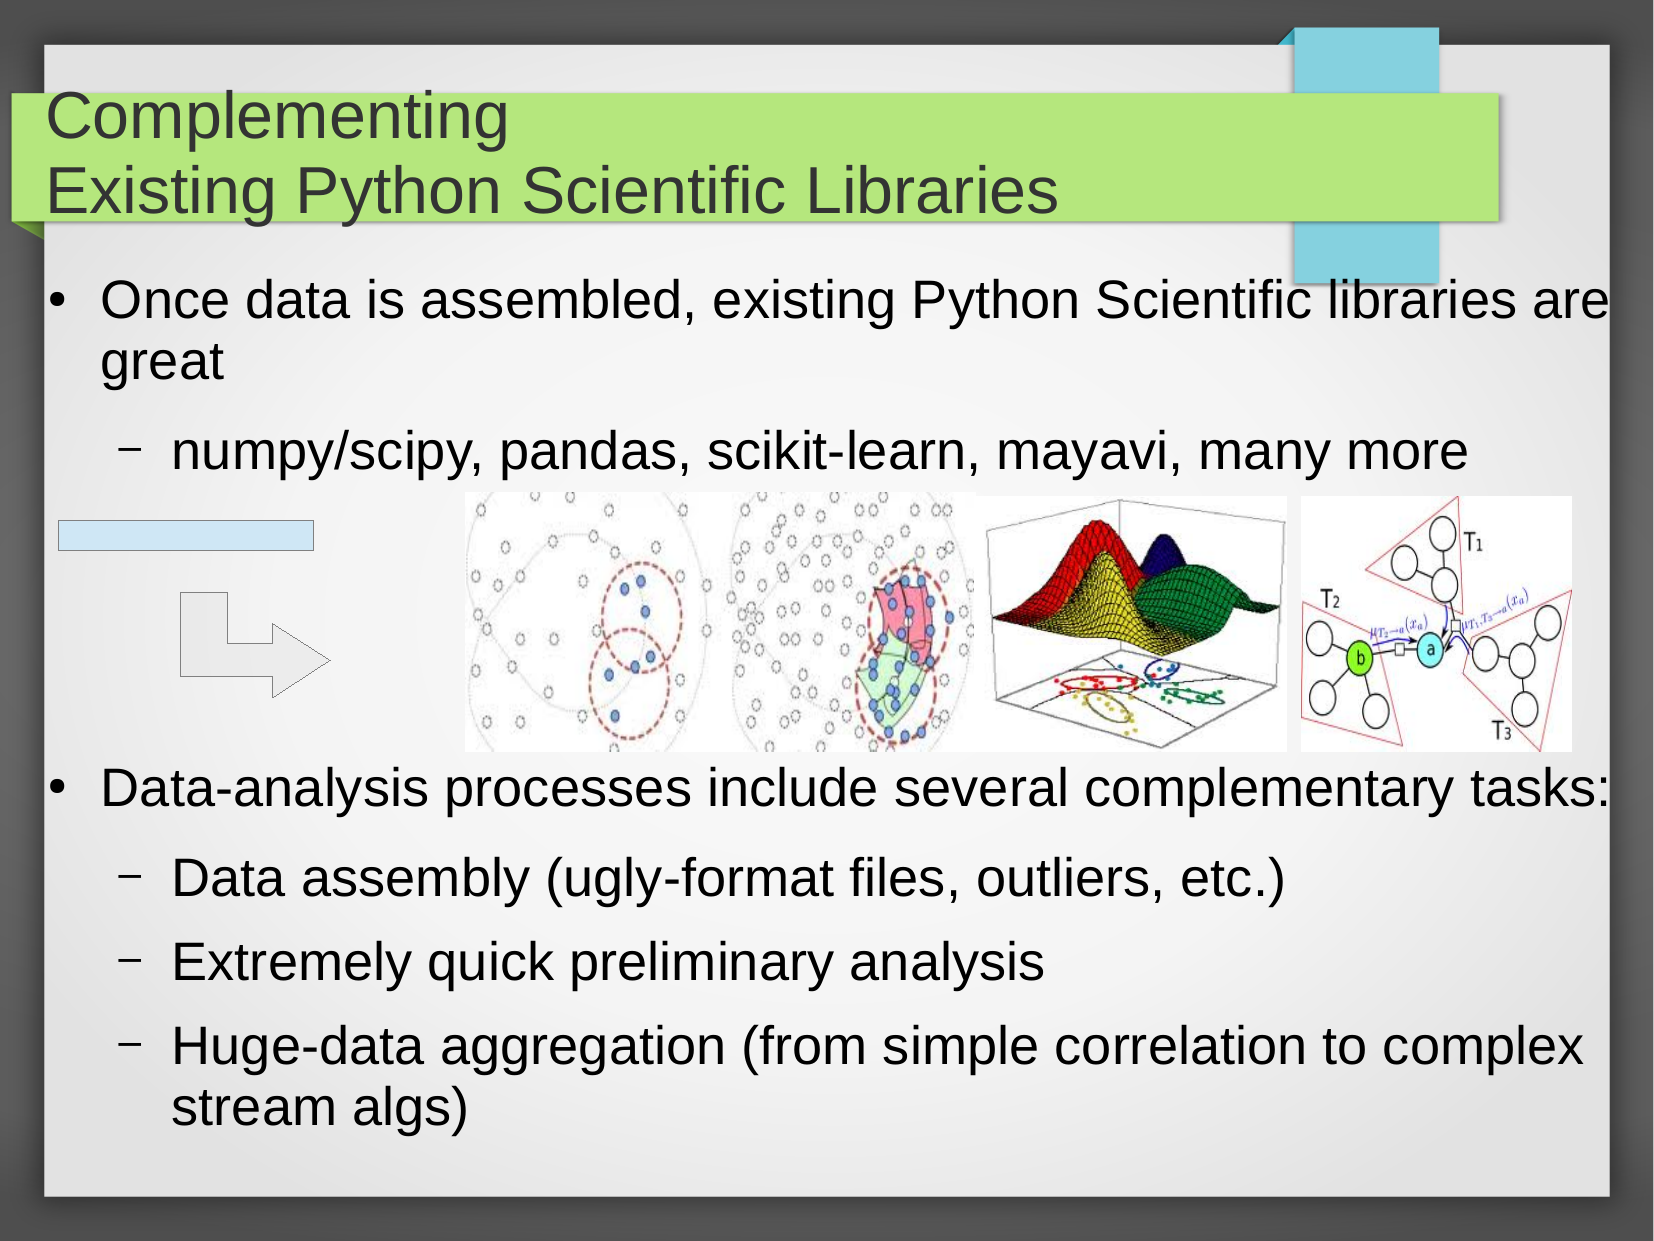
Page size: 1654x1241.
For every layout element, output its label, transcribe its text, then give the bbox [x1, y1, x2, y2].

text_box [180, 592, 331, 698]
picture [0, 0, 1654, 1241]
list Once data is assembled, existing Python Scientific libraries are great numpy/scipy, pandas, scikit-learn, mayavi, many more Data-analysis processes include several complementary tasks: Data assembly (ugly-format files, outliers, etc.) Extremely quick preliminary analysis Huge-data aggregation (from simple correlation to complex stream algs) [30, 270, 1654, 1201]
title Complementing Existing Python Scientific Libraries [45, 49, 1621, 257]
text_box [58, 520, 314, 551]
picture [465, 492, 1287, 752]
picture [1301, 496, 1572, 752]
